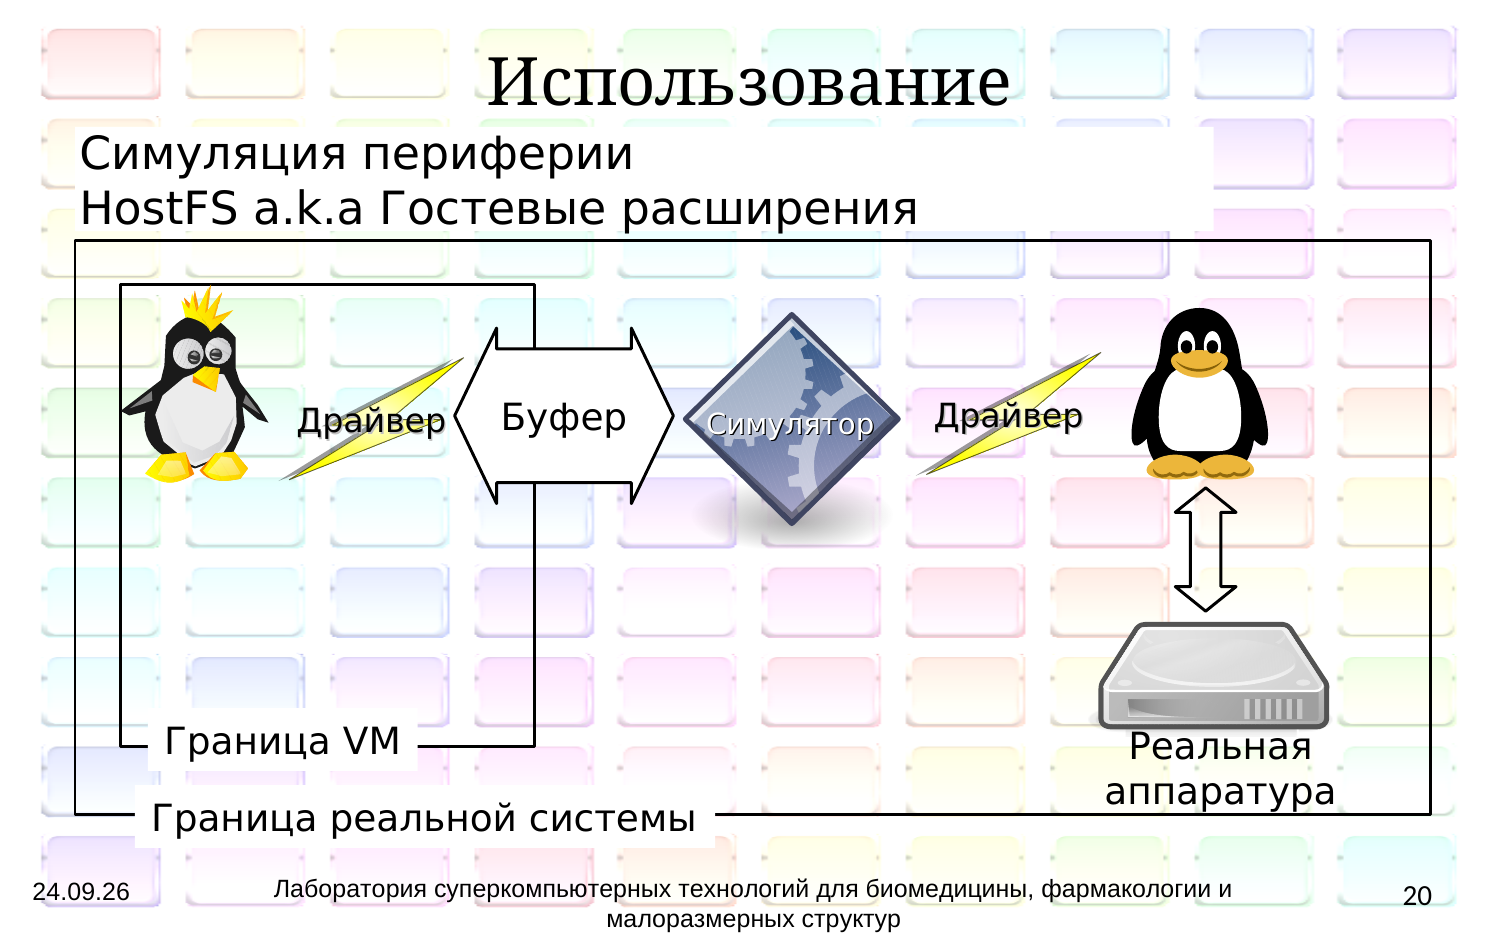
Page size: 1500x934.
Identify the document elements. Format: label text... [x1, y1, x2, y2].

text_box Реальная аппаратура [1057, 725, 1385, 810]
text_box <номер> [1387, 868, 1473, 918]
title Использование [75, 31, 1426, 127]
text_box Симуляция периферии HostFS a.k.a Гостевые расширения [75, 126, 1214, 232]
picture [0, 0, 1500, 934]
text_box Граница VM [147, 708, 418, 771]
text_box Буфер [475, 328, 662, 504]
text_box Лаборатория суперкомпьютерных технологий для биомедицины, фармакологии и малоразмерных структур [171, 864, 1338, 915]
text_box Граница реальной системы [134, 785, 716, 848]
text_box 11.03.12 [17, 868, 184, 918]
